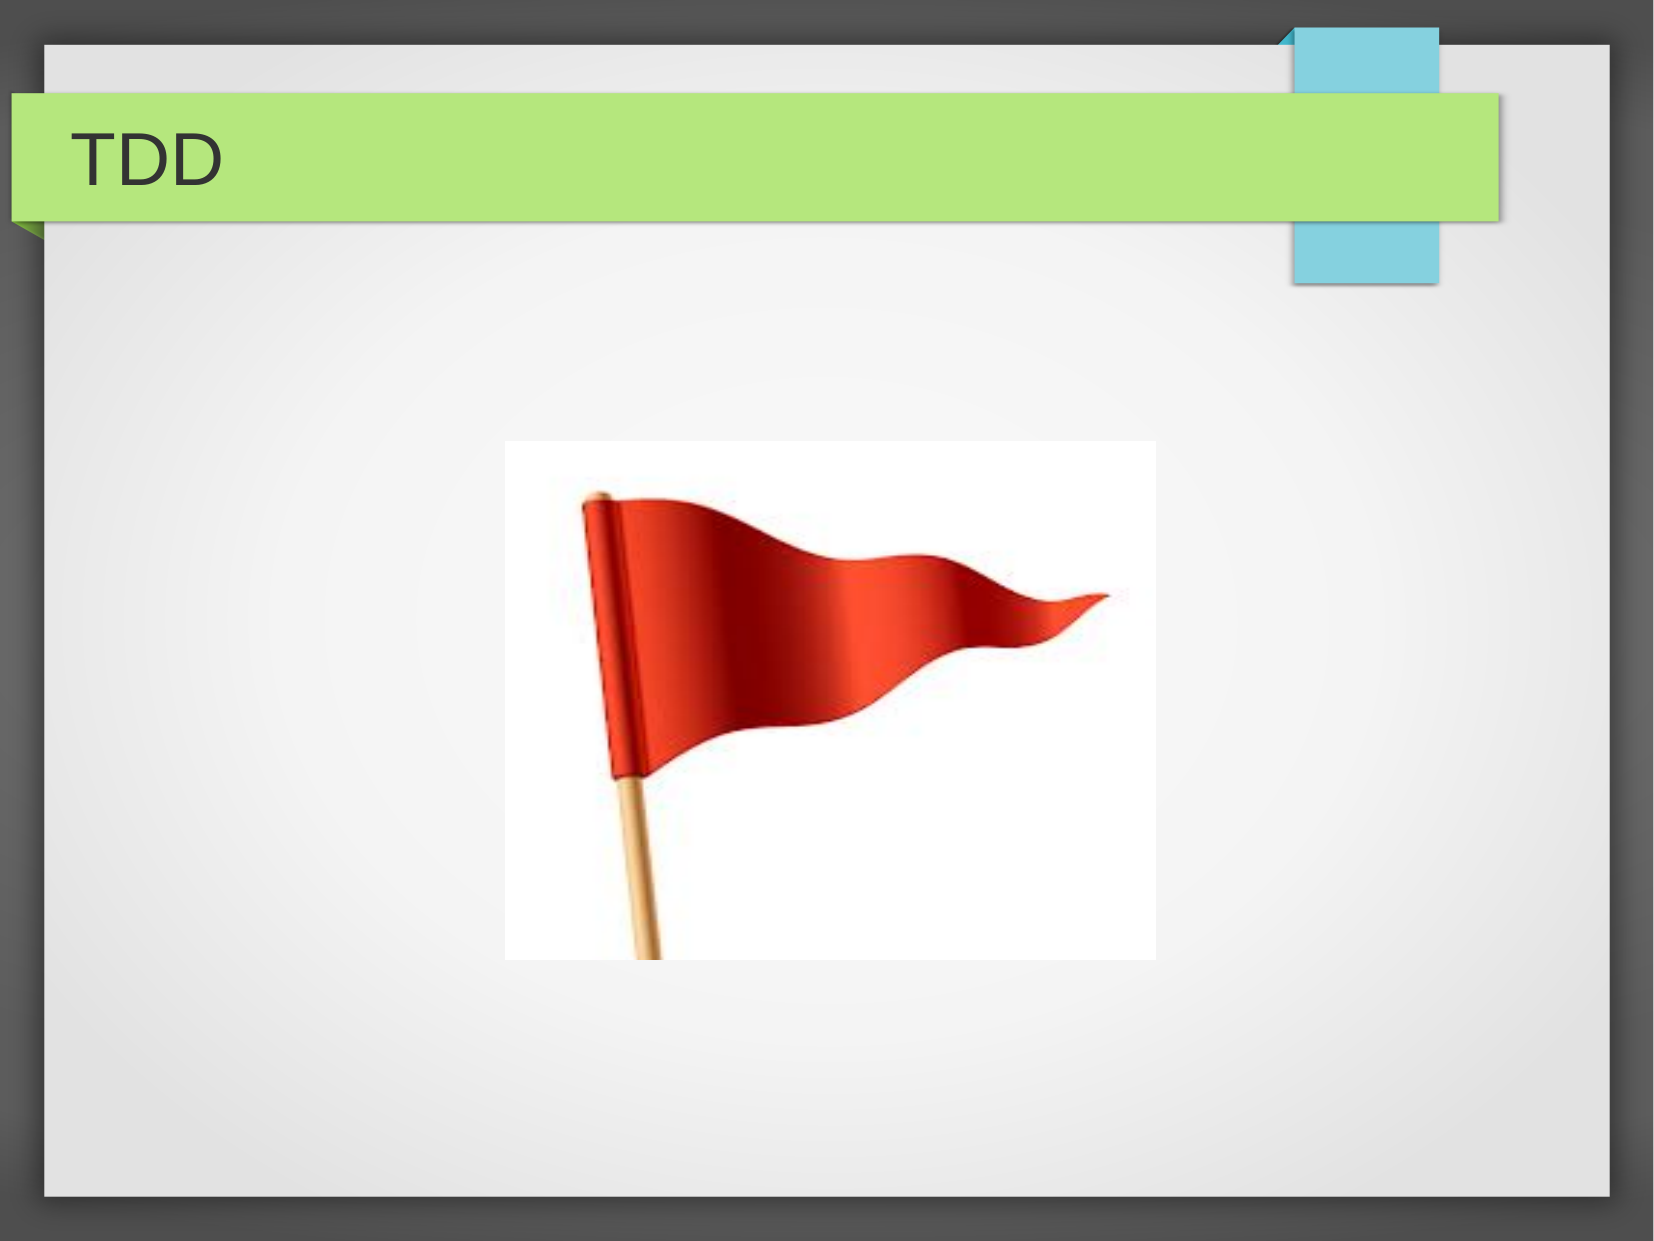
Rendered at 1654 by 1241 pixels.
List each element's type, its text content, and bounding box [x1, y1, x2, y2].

picture [0, 0, 1654, 1241]
title TDD [70, 106, 1229, 213]
list [82, 343, 1538, 1063]
